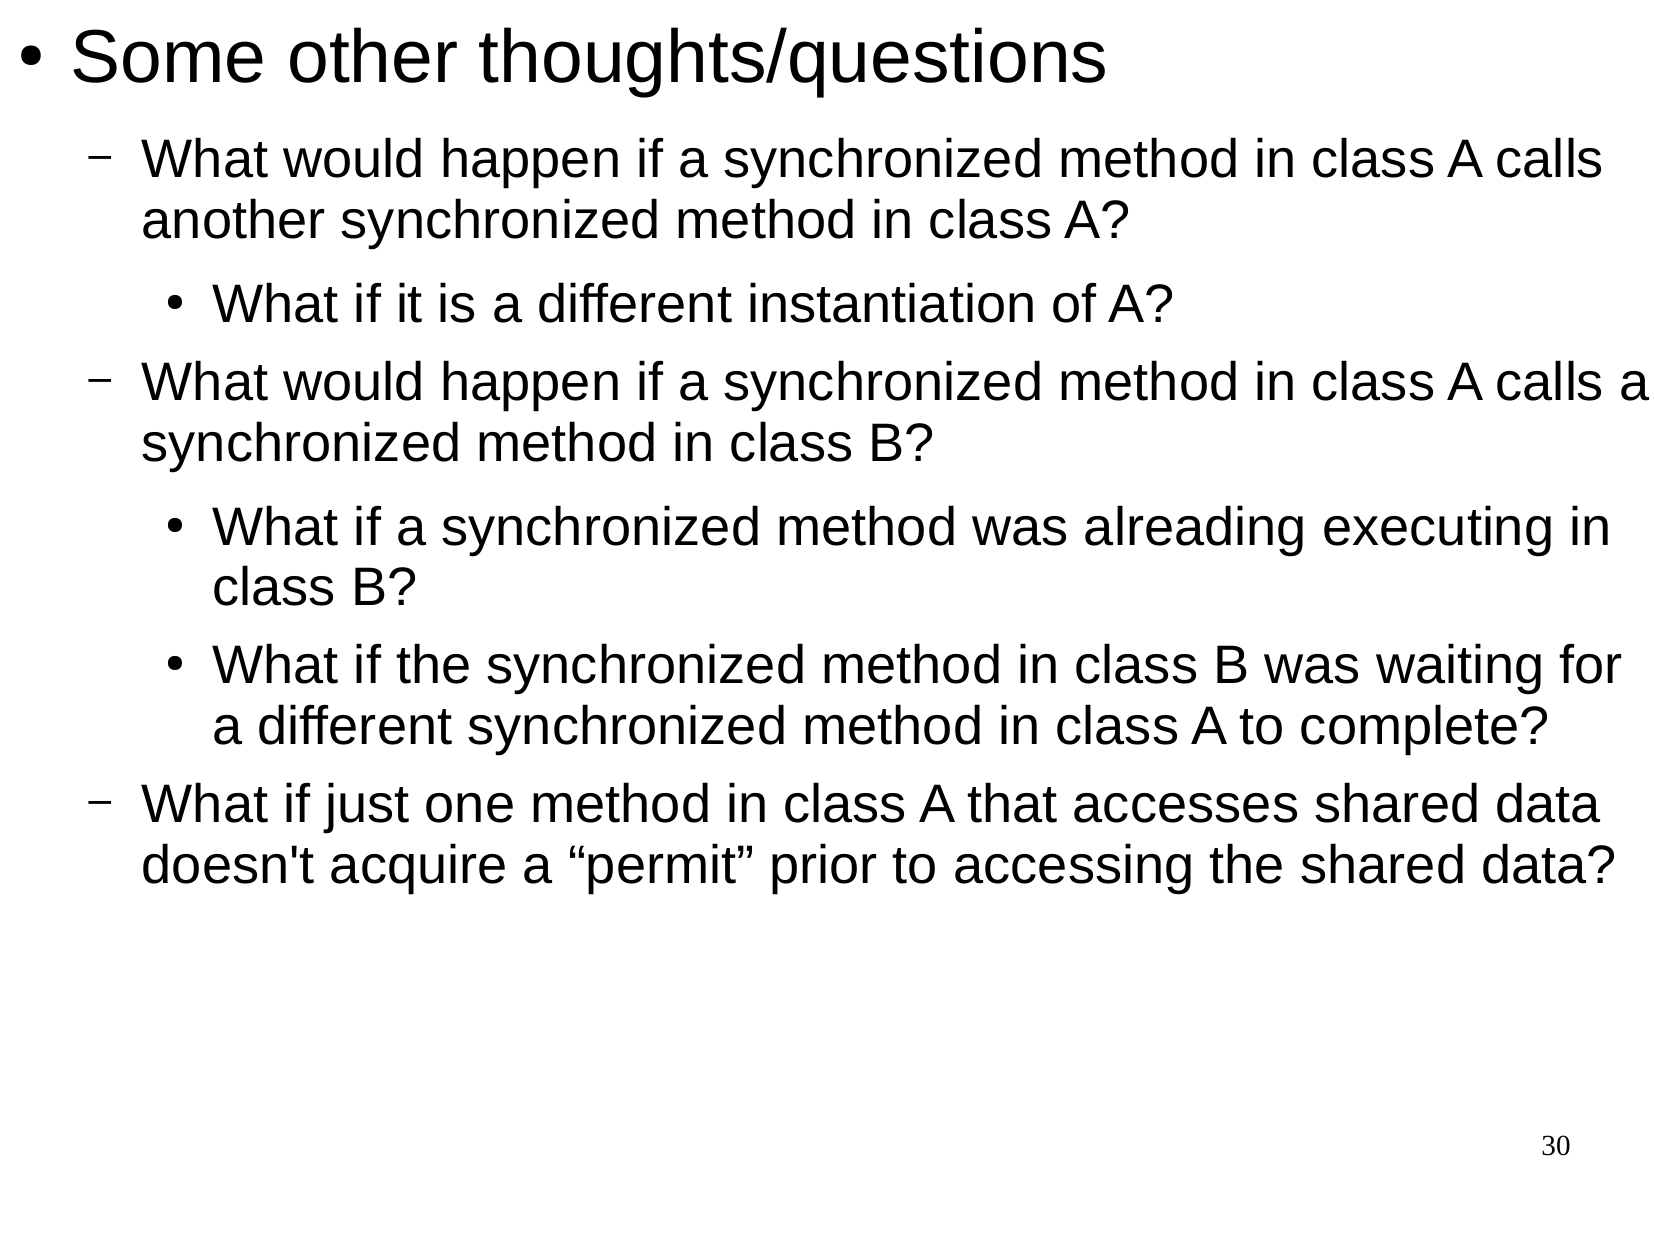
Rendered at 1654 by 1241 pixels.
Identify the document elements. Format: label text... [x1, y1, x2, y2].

list Some other thoughts/questions What would happen if a synchronized method in class A calls another synchronized method in class A? What if it is a different instantiation of A? What would happen if a synchronized method in class A calls a synchronized method in class B? What if a synchronized method was alreading executing in class B? What if the synchronized method in class B was waiting for a different synchronized method in class A to complete? What if just one method in class A that accesses shared data doesn't acquire a “permit” prior to accessing the shared data? [0, 15, 1654, 1239]
